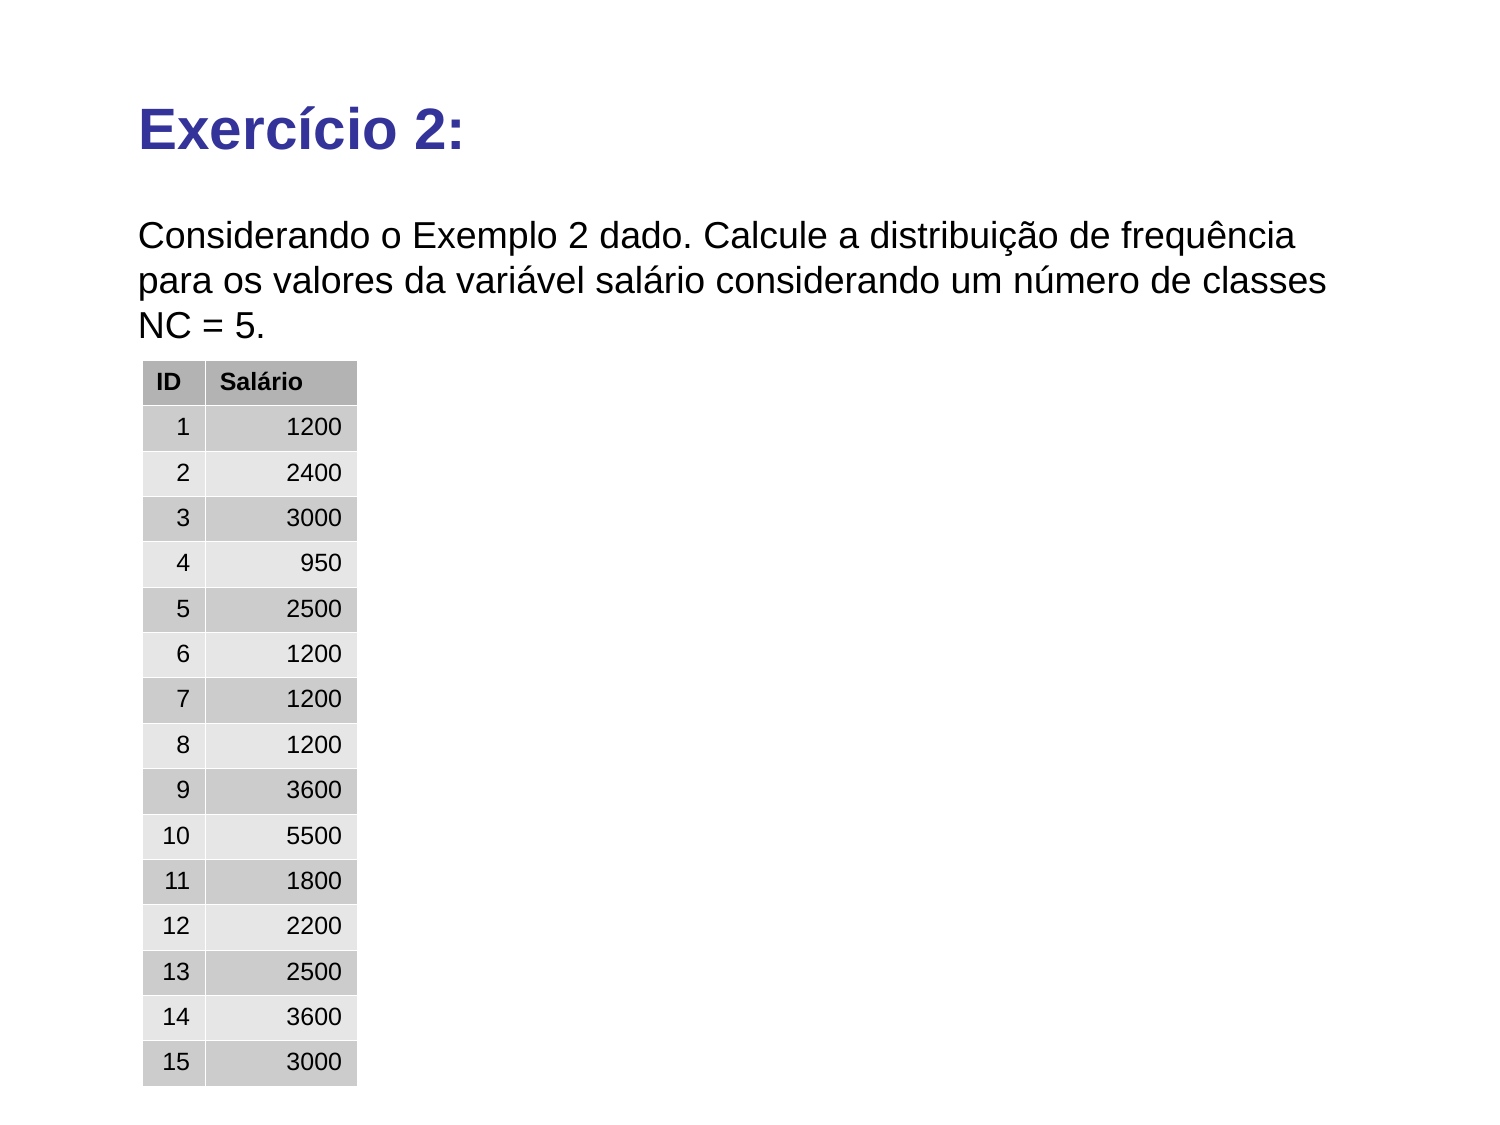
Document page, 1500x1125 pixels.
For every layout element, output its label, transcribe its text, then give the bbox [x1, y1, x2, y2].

table_cell 8 [143, 724, 205, 768]
table_cell 10 [143, 815, 205, 859]
text_box Considerando o Exemplo 2 dado. Calcule a distribuição de frequência para os valores da variável salário considerando um número de classes NC = 5. [123, 203, 1366, 354]
table_cell 950 [206, 542, 357, 587]
table_cell 5 [143, 588, 205, 632]
table_cell 2200 [206, 905, 357, 950]
table_cell 3000 [206, 497, 357, 541]
table_cell 2500 [206, 951, 357, 995]
table_cell 1200 [206, 678, 357, 723]
table_header Salário [206, 361, 357, 405]
table_cell 1200 [206, 724, 357, 768]
table_cell 9 [143, 769, 205, 814]
table_cell 1200 [206, 633, 357, 677]
table_cell 7 [143, 678, 205, 723]
table_cell 13 [143, 951, 205, 995]
table_cell 1 [143, 406, 205, 451]
table_header ID [143, 361, 205, 405]
table_cell 1800 [206, 860, 357, 904]
table_cell 2 [143, 452, 205, 496]
table_cell 3 [143, 497, 205, 541]
table_cell 5500 [206, 815, 357, 859]
table_cell 12 [143, 905, 205, 950]
table_cell 15 [143, 1041, 205, 1086]
table_cell 3600 [206, 769, 357, 814]
table_cell 3600 [206, 996, 357, 1040]
table_cell 1200 [206, 406, 357, 451]
text_box Exercício 2: [123, 84, 1400, 179]
table_cell 2400 [206, 452, 357, 496]
table_cell 2500 [206, 588, 357, 632]
table_cell 14 [143, 996, 205, 1040]
table_cell 6 [143, 633, 205, 677]
table_cell 4 [143, 542, 205, 587]
table_cell 11 [143, 860, 205, 904]
table_cell 3000 [206, 1041, 357, 1086]
